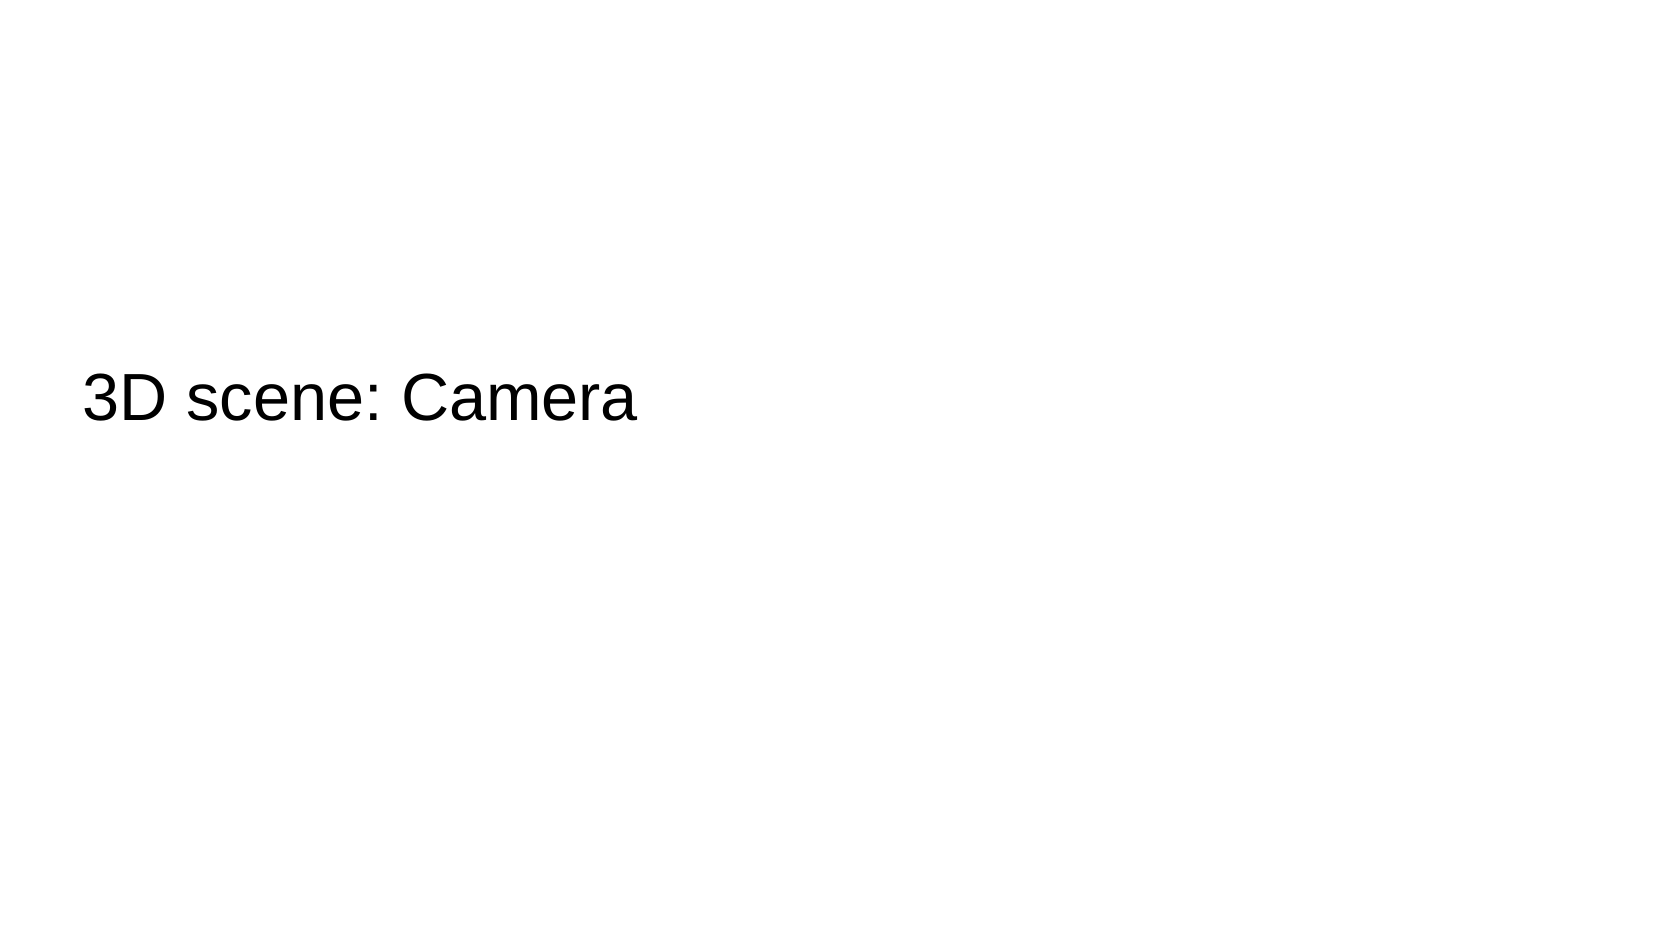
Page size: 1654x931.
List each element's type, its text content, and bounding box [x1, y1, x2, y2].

subtitle 3D scene: Camera [82, 37, 1571, 757]
